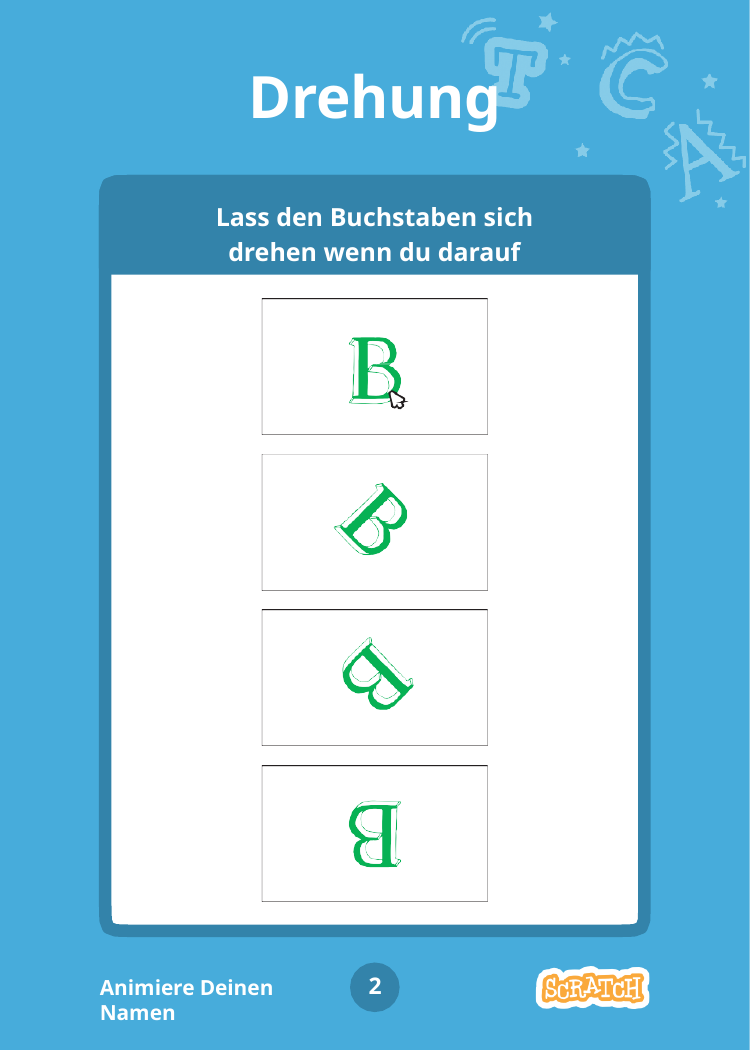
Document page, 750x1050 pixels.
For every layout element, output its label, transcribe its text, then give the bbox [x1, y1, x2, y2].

text_box Lass den Buchstaben sich drehen wenn du darauf klickst. [181, 236, 568, 257]
text_box [0, 0, 750, 1050]
text_box Animiere Deinen Namen [97, 974, 350, 1000]
text_box Drehung [35, 43, 715, 236]
text_box 2 [366, 971, 383, 1000]
